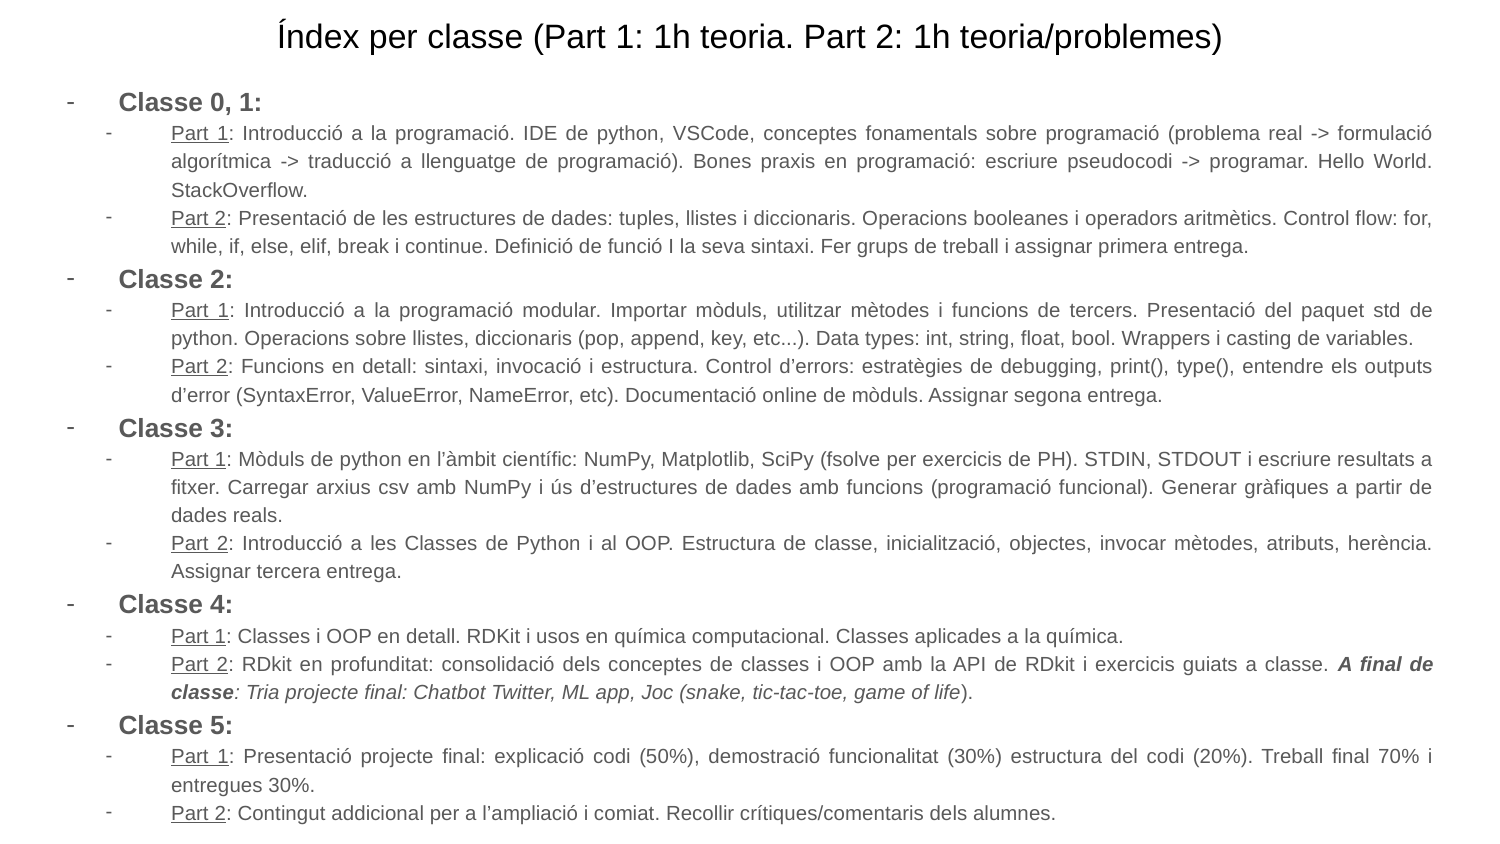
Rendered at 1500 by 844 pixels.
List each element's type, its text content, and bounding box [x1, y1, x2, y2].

list Classe 0, 1: Part 1: Introducció a la programació. IDE de python, VSCode, conceptes fonamentals sobre programació (problema real -> formulació algorítmica -> traducció a llenguatge de programació). Bones praxis en programació: escriure pseudocodi -> programar. Hello World. StackOverflow. Part 2: Presentació de les estructures de dades: tuples, llistes i diccionaris. Operacions booleanes i operadors aritmètics. Control flow: for, while, if, else, elif, break i continue. Definició de funció I la seva sintaxi. Fer grups de treball i assignar primera entrega. Classe 2: Part 1: Introducció a la programació modular. Importar mòduls, utilitzar mètodes i funcions de tercers. Presentació del paquet std de python. Operacions sobre llistes, diccionaris (pop, append, key, etc...). Data types: int, string, float, bool. Wrappers i casting de variables. Part 2: Funcions en detall: sintaxi, invocació i estructura. Control d’errors: estratègies de debugging, print(), type(), entendre els outputs d’error (SyntaxError, ValueError, NameError, etc). Documentació online de mòduls. Assignar segona entrega. Classe 3: Part 1: Mòduls de python en l’àmbit científic: NumPy, Matplotlib, SciPy (fsolve per exercicis de PH). STDIN, STDOUT i escriure resultats a fitxer. Carregar arxius csv amb NumPy i ús d’estructures de dades amb funcions (programació funcional). Generar gràfiques a partir de dades reals. Part 2: Introducció a les Classes de Python i al OOP. Estructura de classe, inicialització, objectes, invocar mètodes, atributs, herència. Assignar tercera entrega. Classe 4: Part 1: Classes i OOP en detall. RDKit i usos en química computacional. Classes aplicades a la química. Part 2: RDkit en profunditat: consolidació dels conceptes de classes i OOP amb la API de RDkit i exercicis guiats a classe. A final de classe: Tria projecte final: Chatbot Twitter, ML app, Joc (snake, tic-tac-toe, game of life). Classe 5: Part 1: Presentació projecte final: explicació codi (50%), demostració funcionalitat (30%) estructura del codi (20%). Treball final 70% i entregues 30%. Part 2: Contingut addicional per a l’ampliació i comiat. Recollir crítiques/comentaris dels alumnes. [51, 65, 1449, 844]
title Índex per classe (Part 1: 1h teoria. Part 2: 1h teoria/problemes) [51, 0, 1449, 65]
